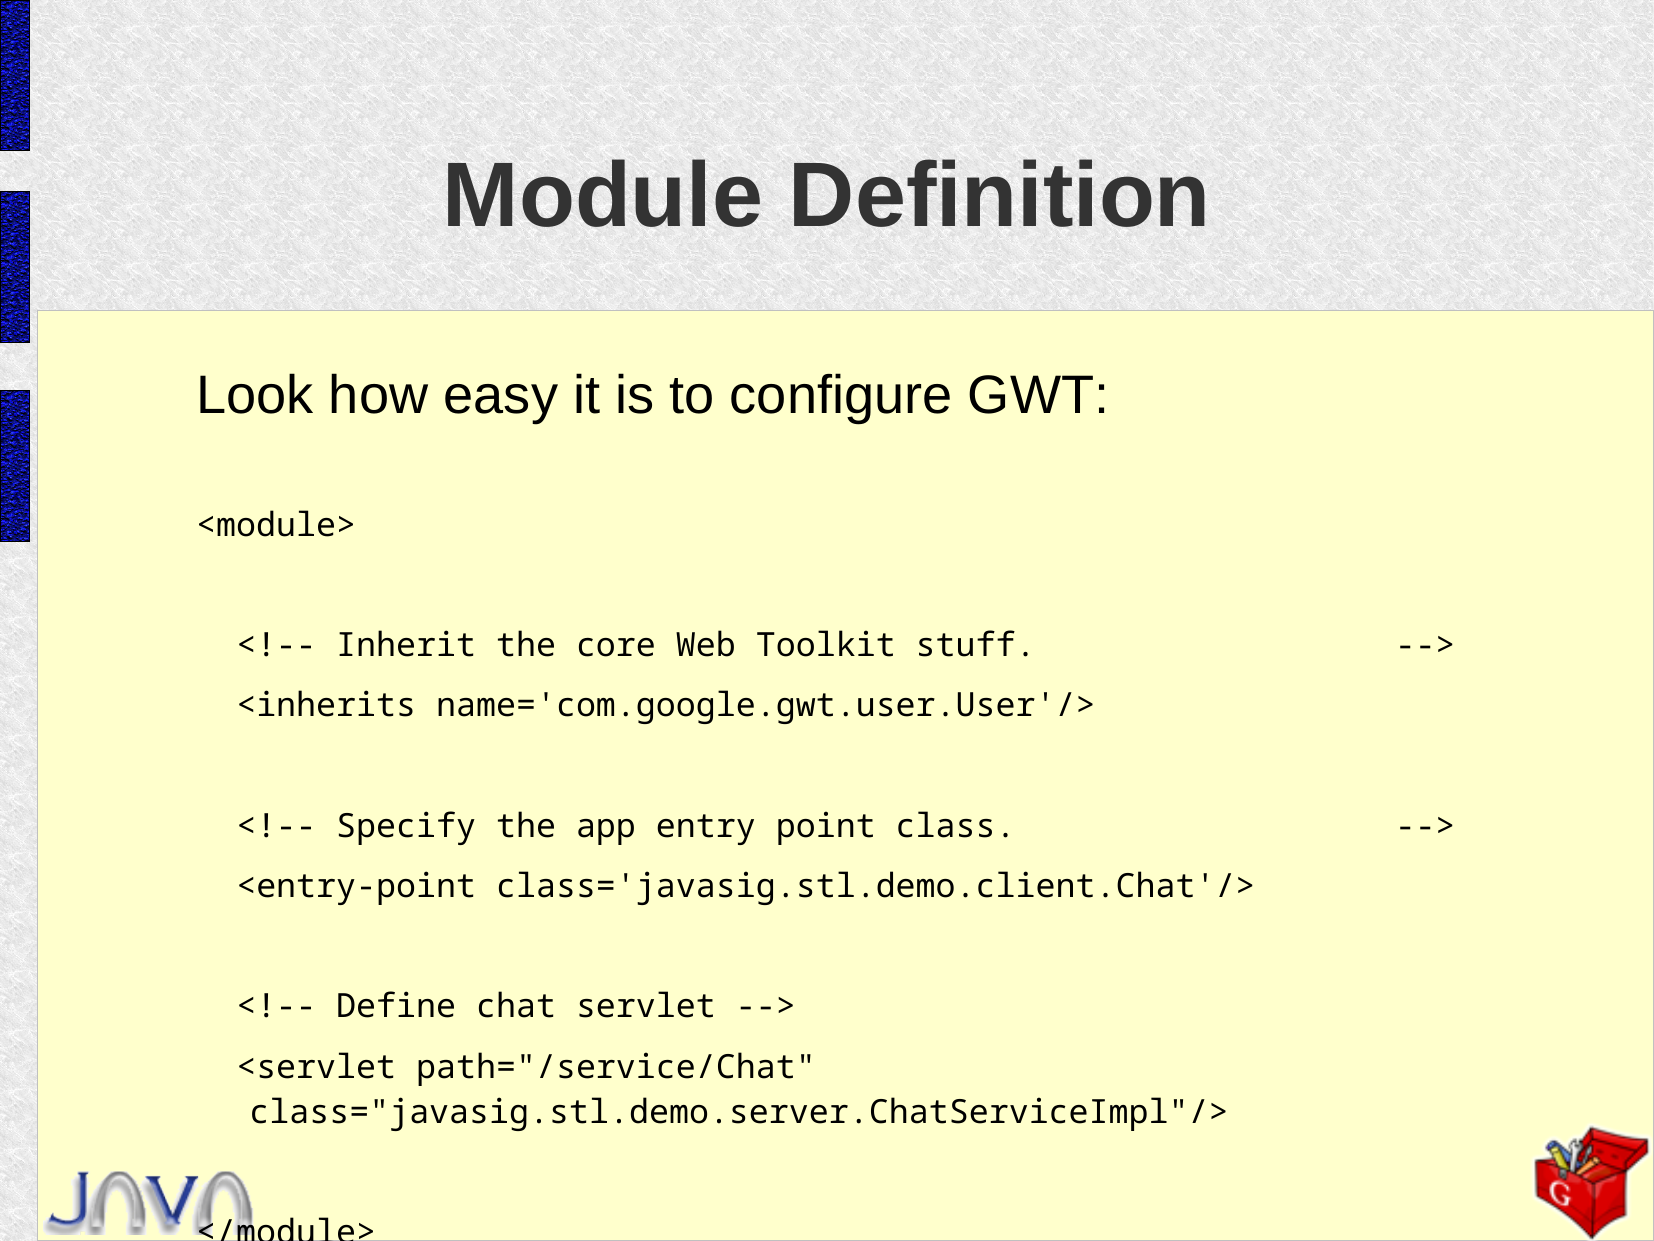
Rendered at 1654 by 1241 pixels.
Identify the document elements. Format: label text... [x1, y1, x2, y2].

picture [1, 391, 29, 541]
list Look how easy it is to configure GWT: <module> <!-- Inherit the core Web Toolkit stuff. --> <inherits name='com.google.gwt.user.User'/> <!-- Specify the app entry point class. --> <entry-point class='javasig.stl.demo.client.Chat'/> <!-- Define chat servlet --> <servlet path="/service/Chat" class="javasig.stl.demo.server.ChatServiceImpl"/> </module> [178, 364, 1570, 1170]
title Module Definition [121, 91, 1534, 299]
picture [43, 1162, 263, 1235]
picture [1525, 1118, 1654, 1241]
picture [0, 0, 1654, 1241]
picture [1, 1, 29, 150]
picture [1, 192, 29, 342]
